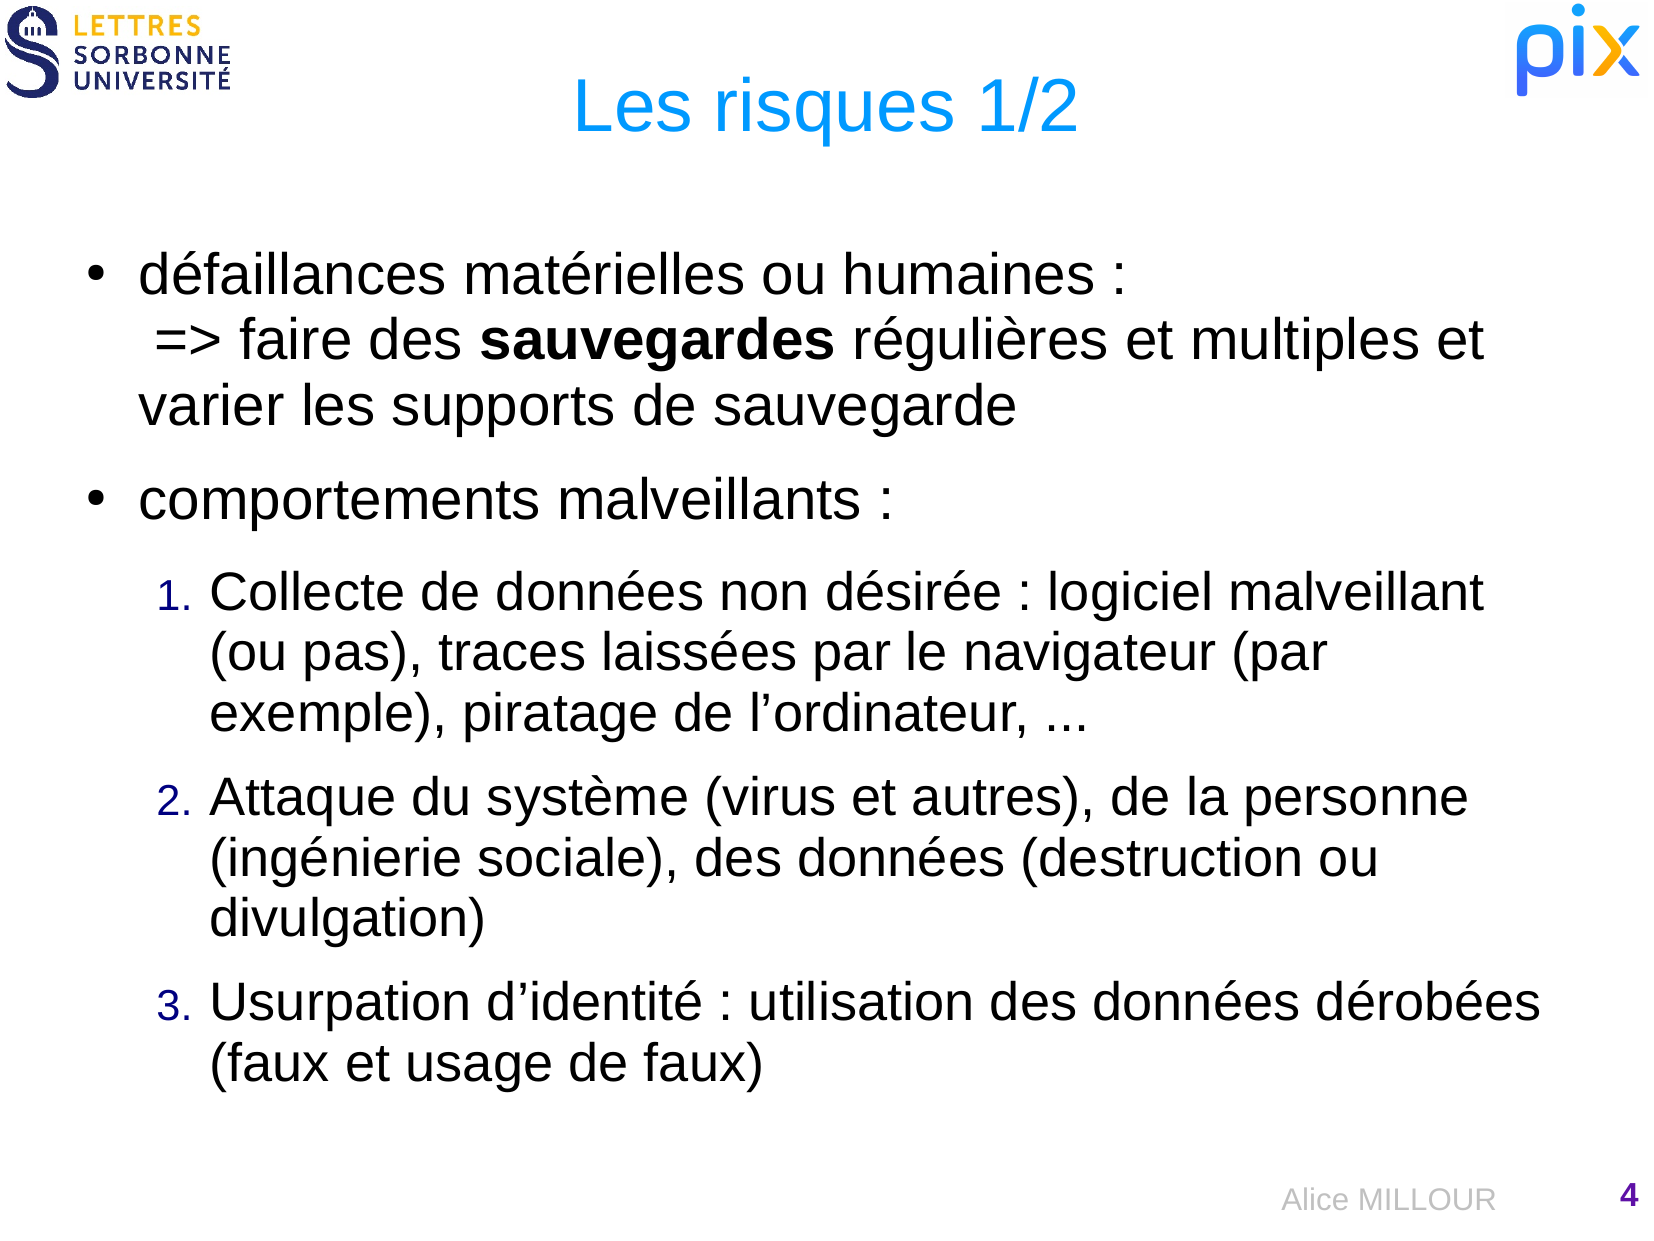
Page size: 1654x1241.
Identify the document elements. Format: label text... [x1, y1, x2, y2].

picture [1571, 2, 1648, 98]
picture [5, 6, 82, 98]
list défaillances matérielles ou humaines : => faire des sauvegardes régulières et multiples et varier les supports de sauvegarde comportements malveillants : Collecte de données non désirée : logiciel malveillant (ou pas), traces laissées par le navigateur (par exemple), piratage de l’ordinateur, ... Attaque du système (virus et autres), de la personne (ingénierie sociale), des données (destruction ou divulgation) Usurpation d’identité : utilisation des données dérobées (faux et usage de faux) [67, 242, 1557, 962]
title Les risques 1/2 [82, 2, 1571, 210]
